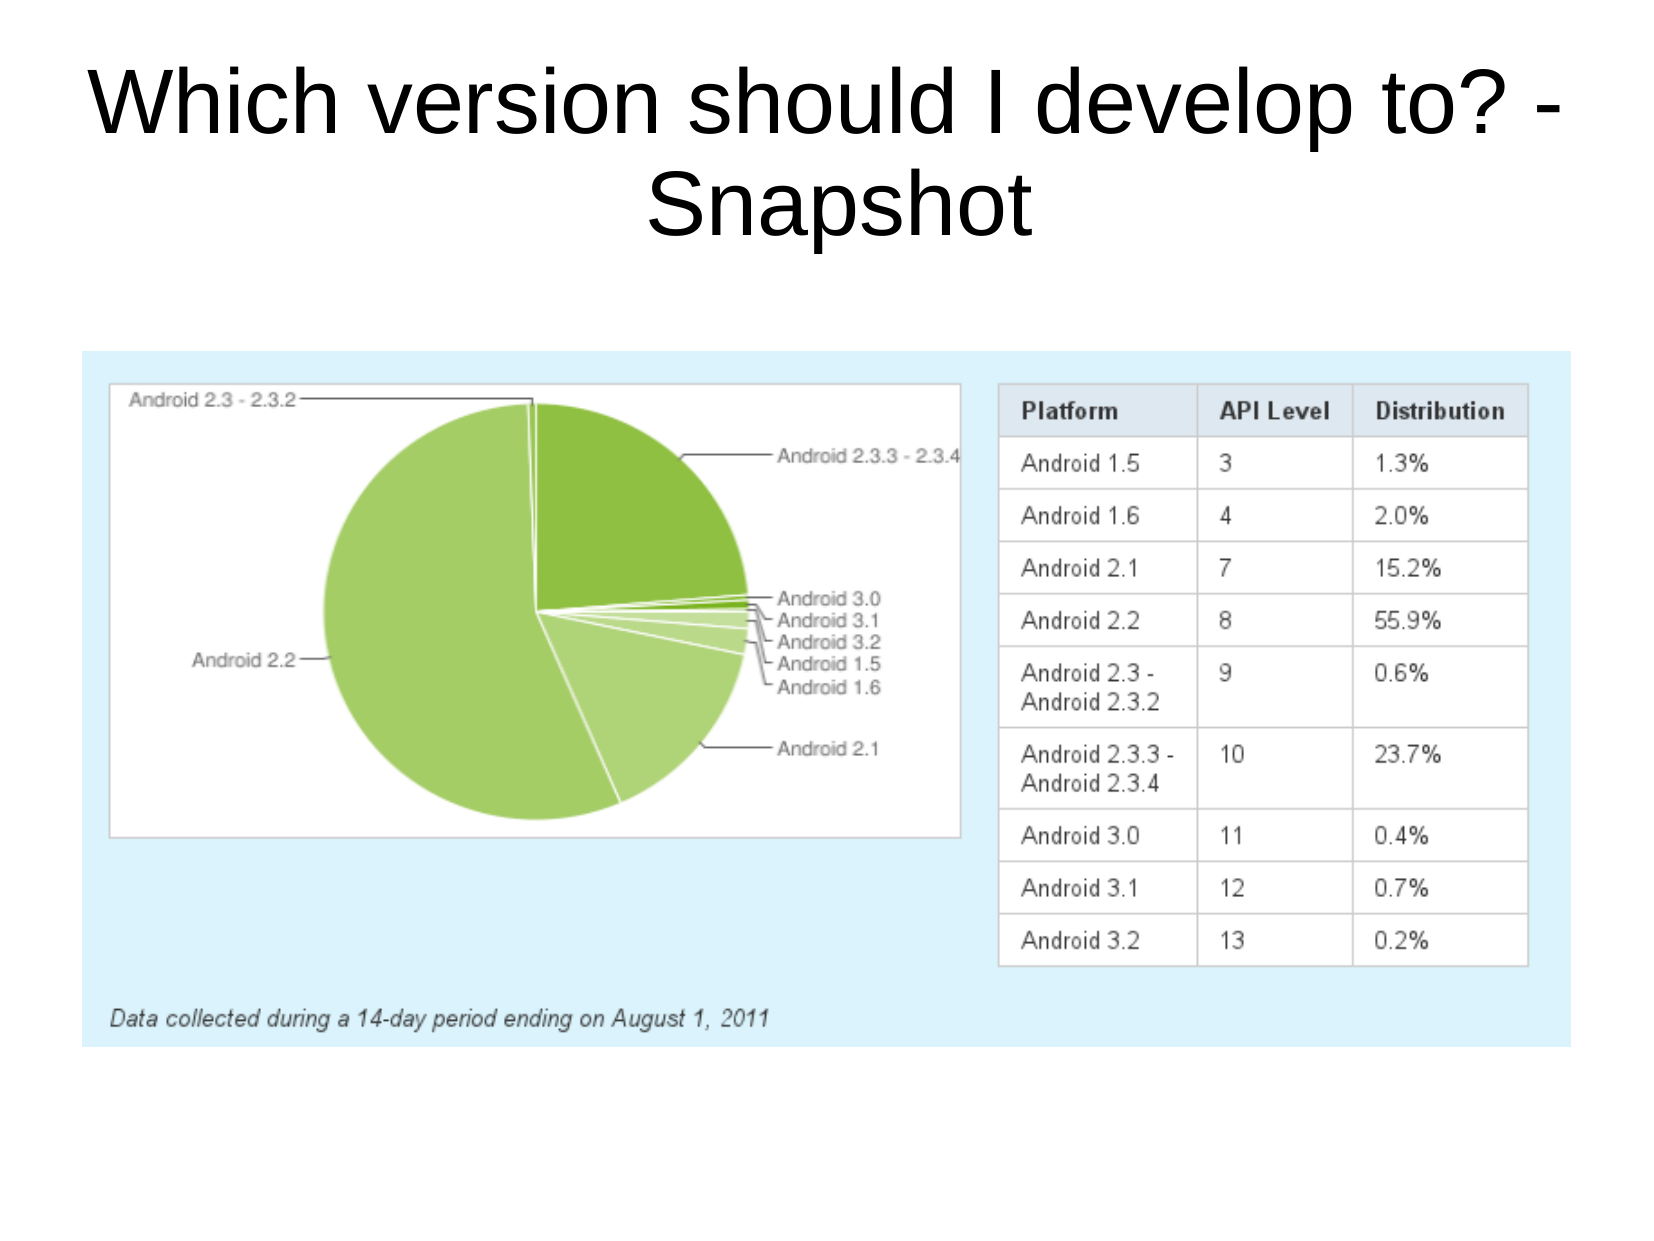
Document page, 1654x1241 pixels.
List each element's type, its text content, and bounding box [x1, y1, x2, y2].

title Which version should I develop to? - Snapshot [82, 49, 1571, 257]
picture [82, 351, 1571, 1048]
